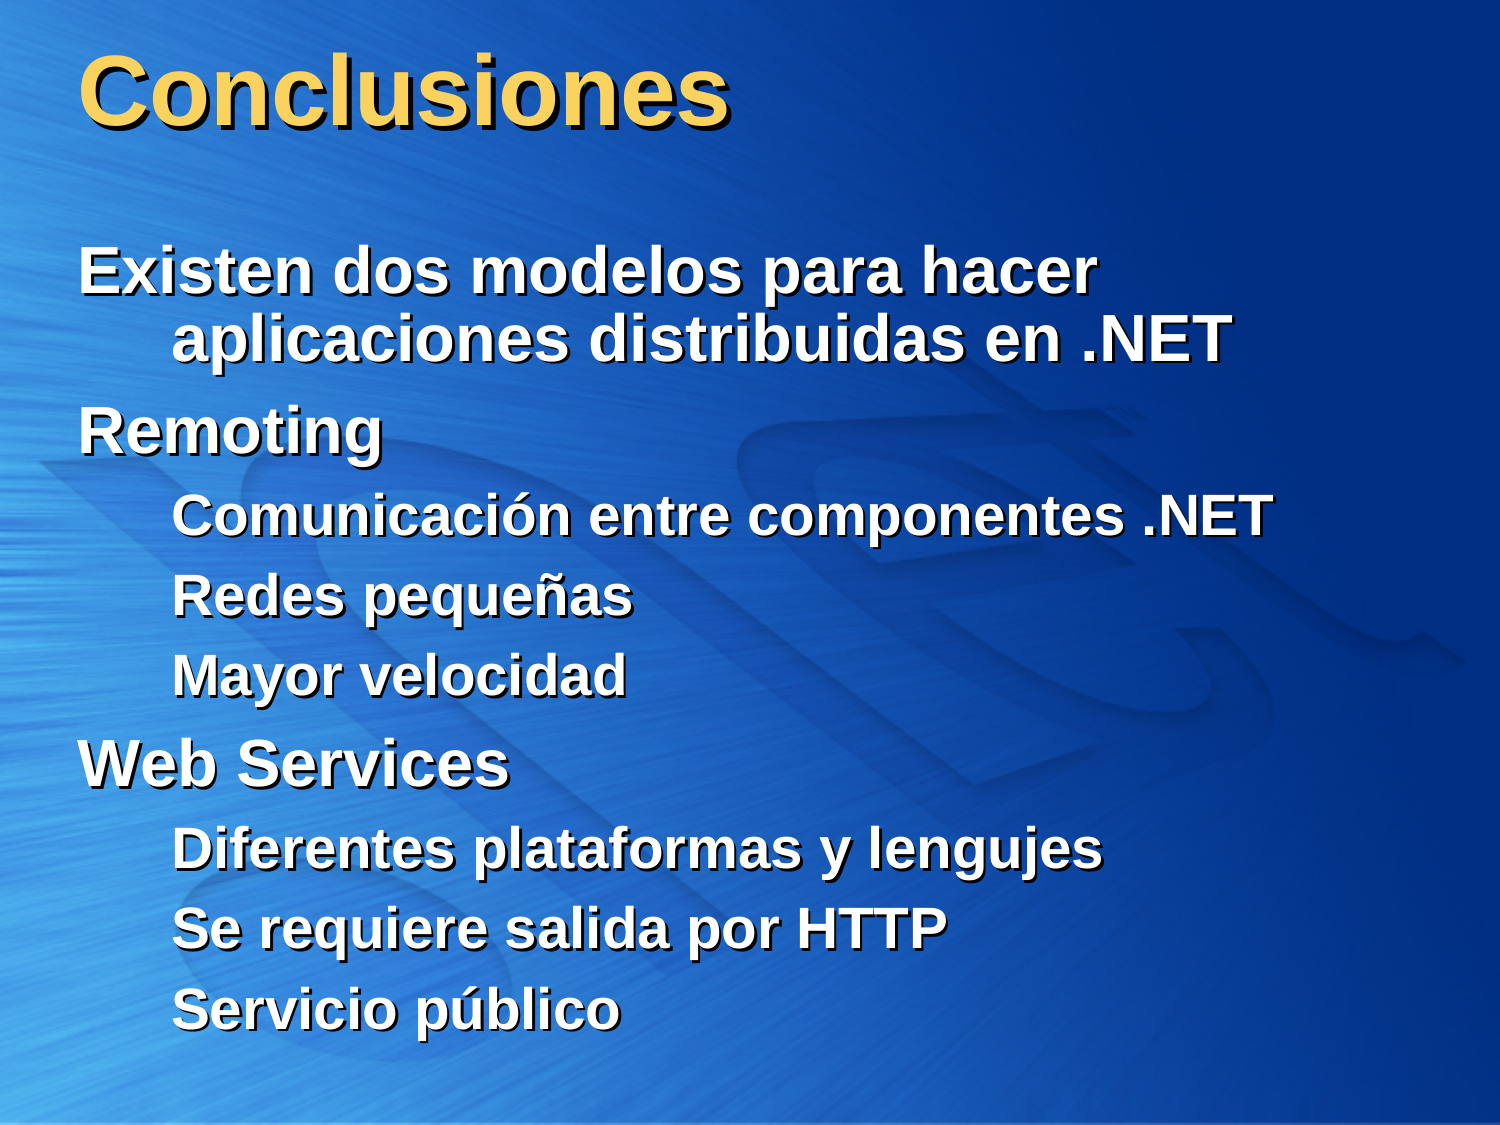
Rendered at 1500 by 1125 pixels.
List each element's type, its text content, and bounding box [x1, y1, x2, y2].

title Conclusiones [62, 37, 1469, 165]
picture [0, 0, 1500, 1125]
list Existen dos modelos para hacer aplicaciones distribuidas en .NET Remoting Comunicación entre componentes .NET Redes pequeñas Mayor velocidad Web Services Diferentes plataformas y lengujes Se requiere salida por HTTP Servicio público [62, 232, 1470, 1125]
